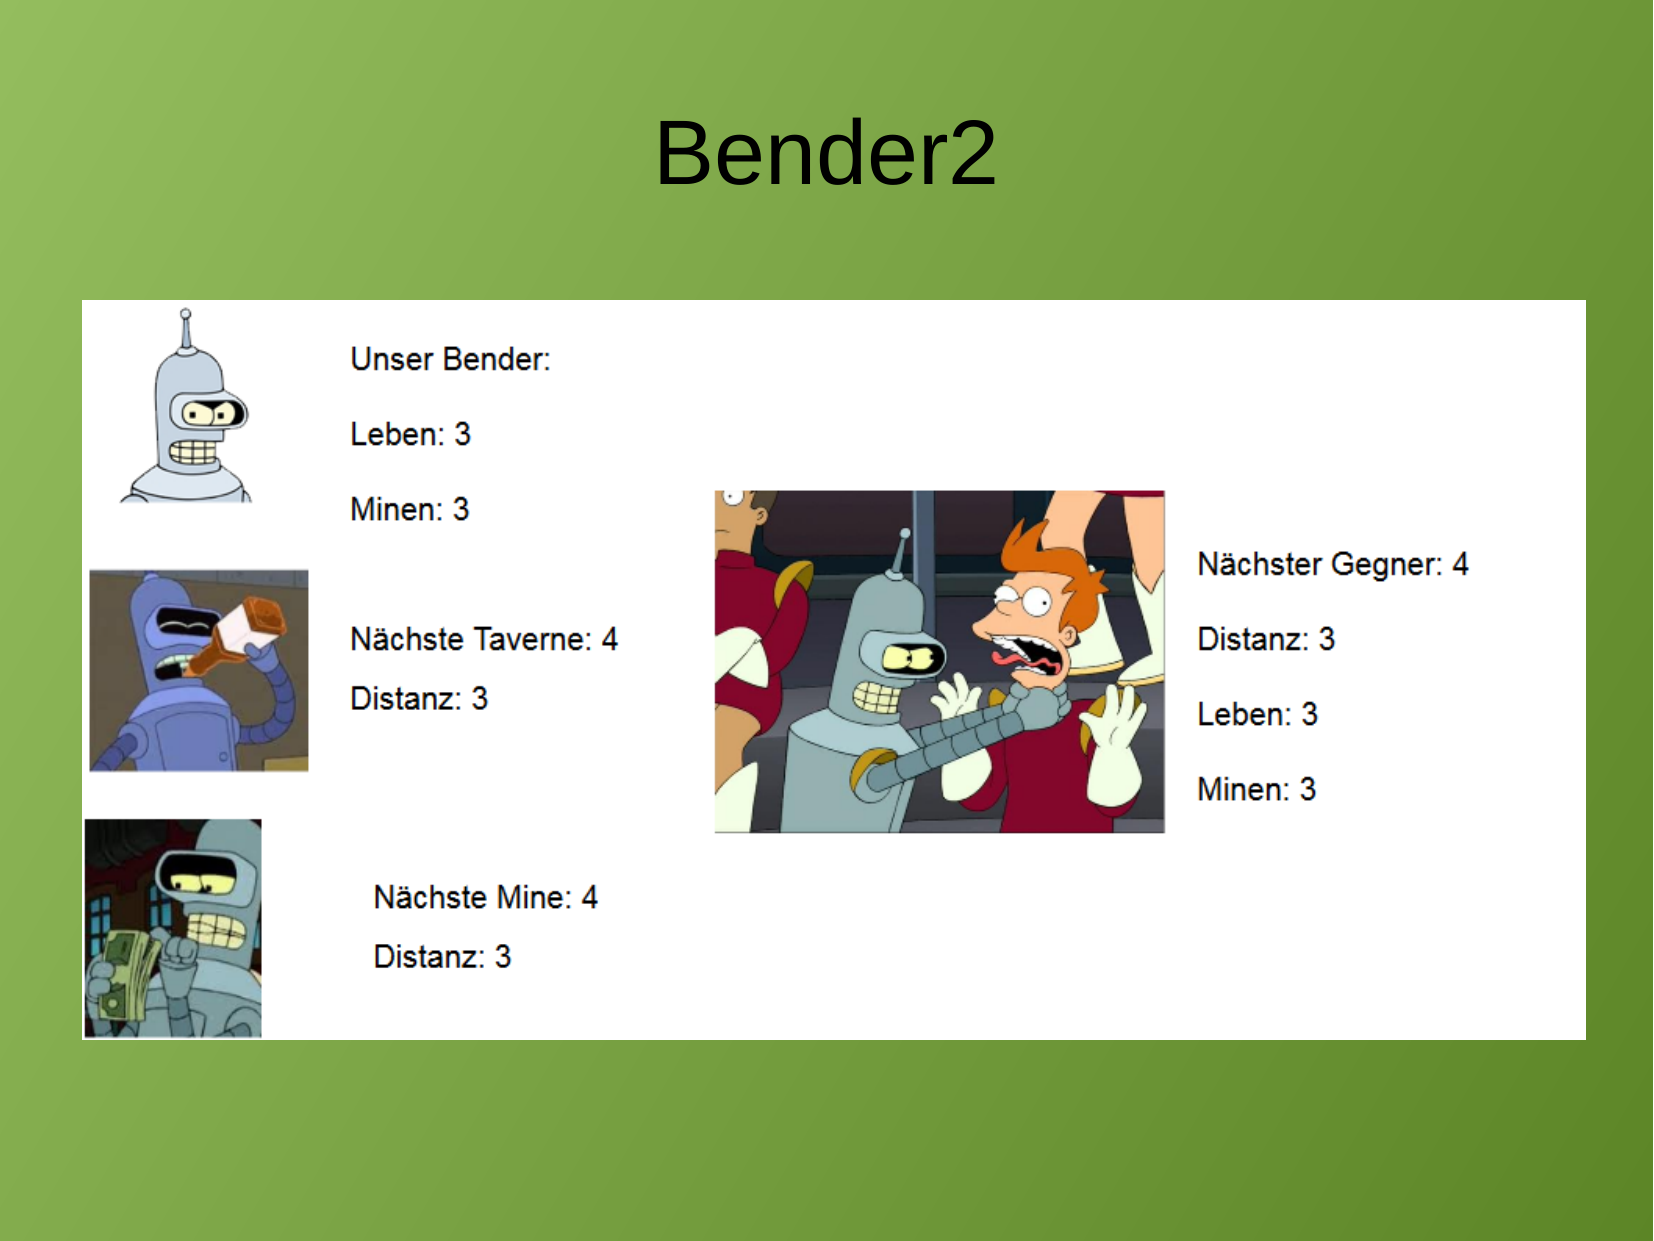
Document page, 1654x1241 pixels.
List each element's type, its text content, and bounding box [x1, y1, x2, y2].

title Bender2 [82, 49, 1571, 257]
picture [82, 300, 1586, 1040]
